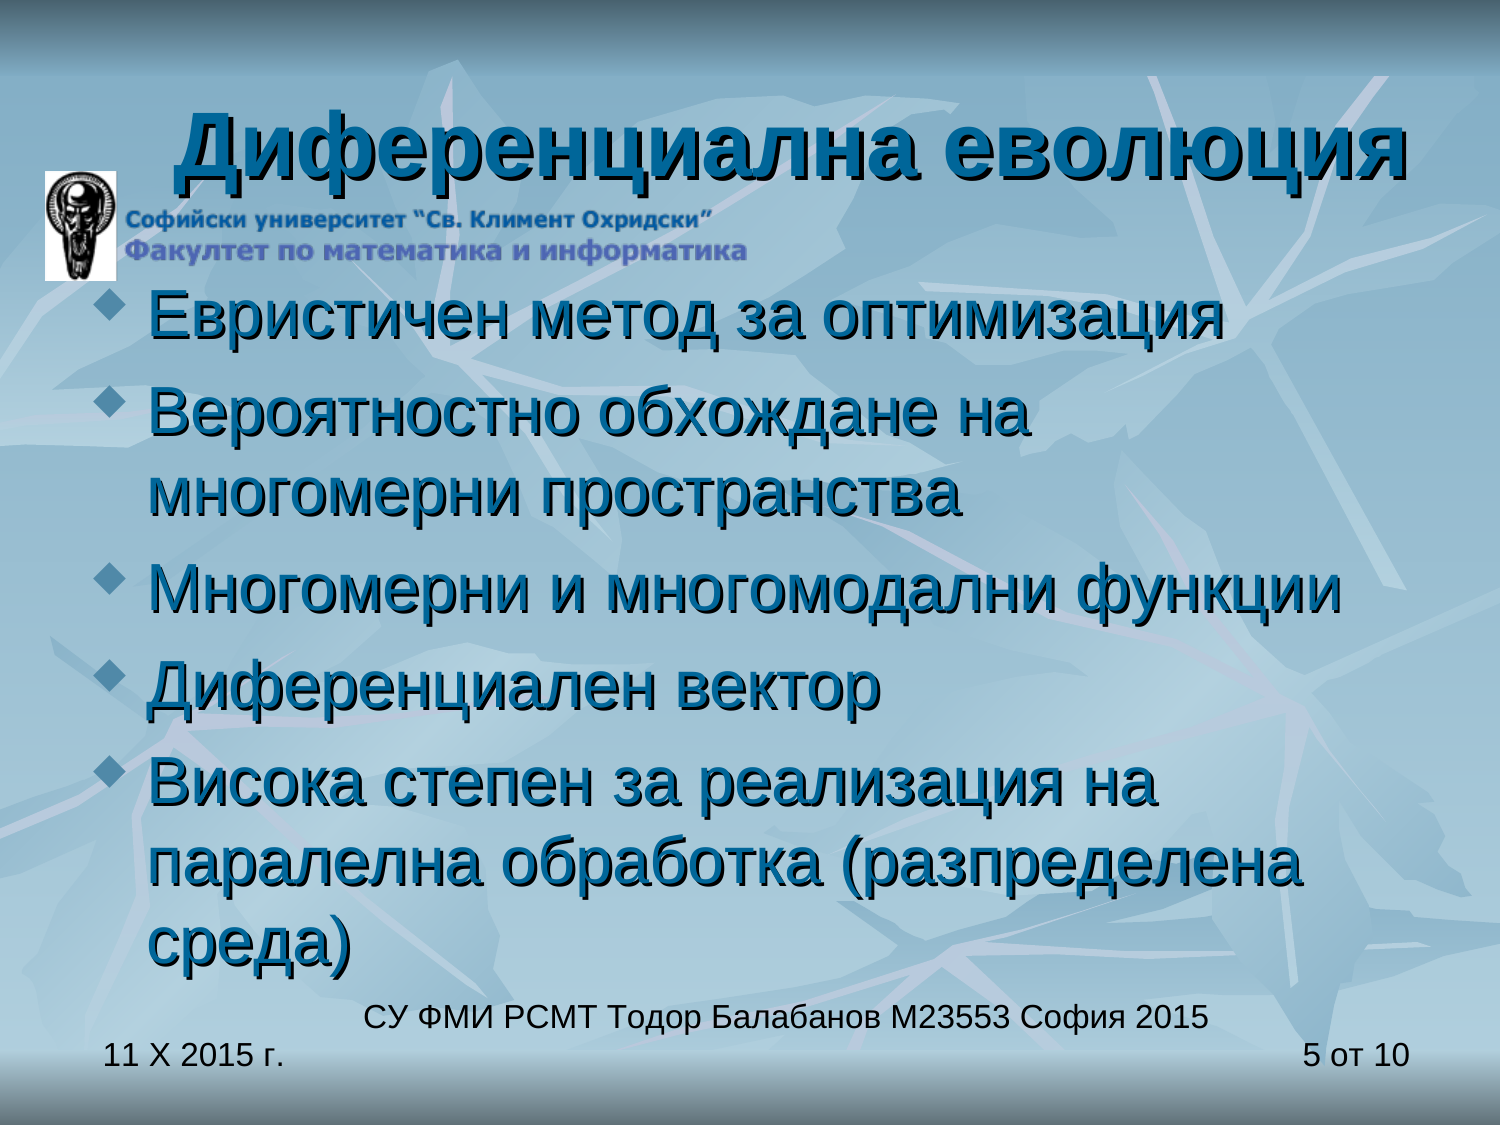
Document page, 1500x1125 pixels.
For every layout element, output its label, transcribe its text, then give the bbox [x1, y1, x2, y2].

title Диференциална еволюция [75, 45, 1426, 234]
picture [45, 171, 747, 281]
list Евристичен метод за оптимизация Вероятностно обхождане на многомерни пространства Многомерни и многомодални функции Диференциален вектор Висока степен за реализация на паралелна обработка (разпределена среда) [75, 262, 1426, 1006]
